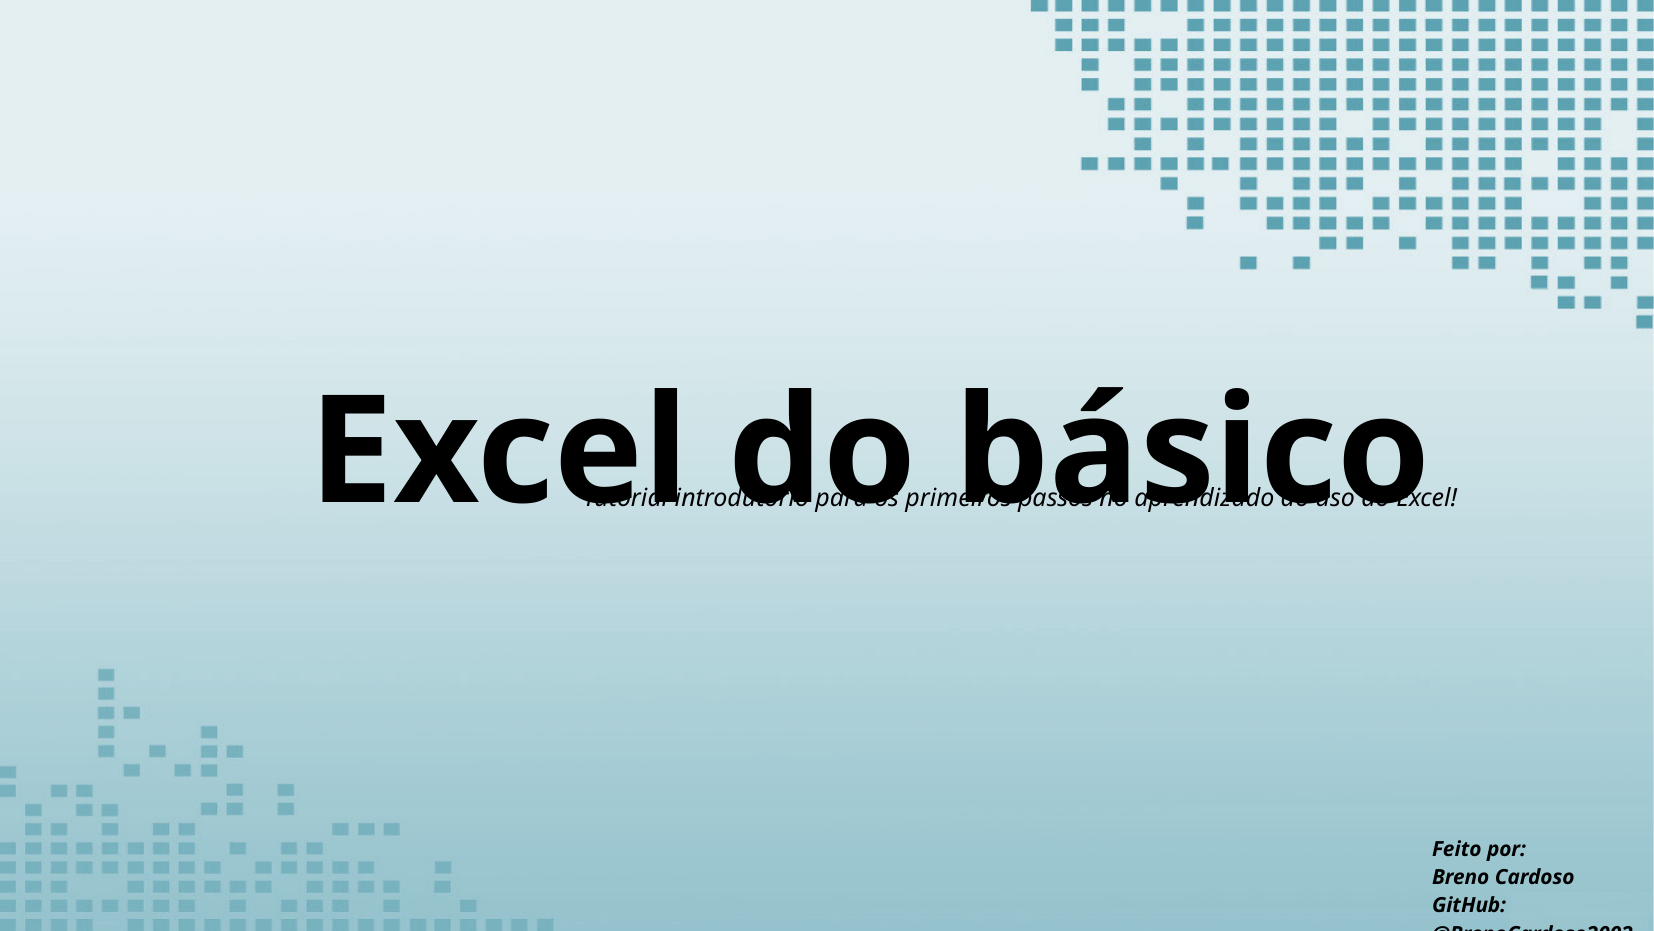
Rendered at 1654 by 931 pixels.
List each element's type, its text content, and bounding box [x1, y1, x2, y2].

picture [0, 0, 1654, 931]
text_box Tutorial introdutório para os primeiros passos no aprendizado do uso do Excel! [568, 472, 1494, 515]
text_box Excel do básico [295, 334, 1477, 680]
text_box Feito por: Breno Cardoso GitHub: @BrenoCardoso2002 [1417, 826, 1654, 931]
